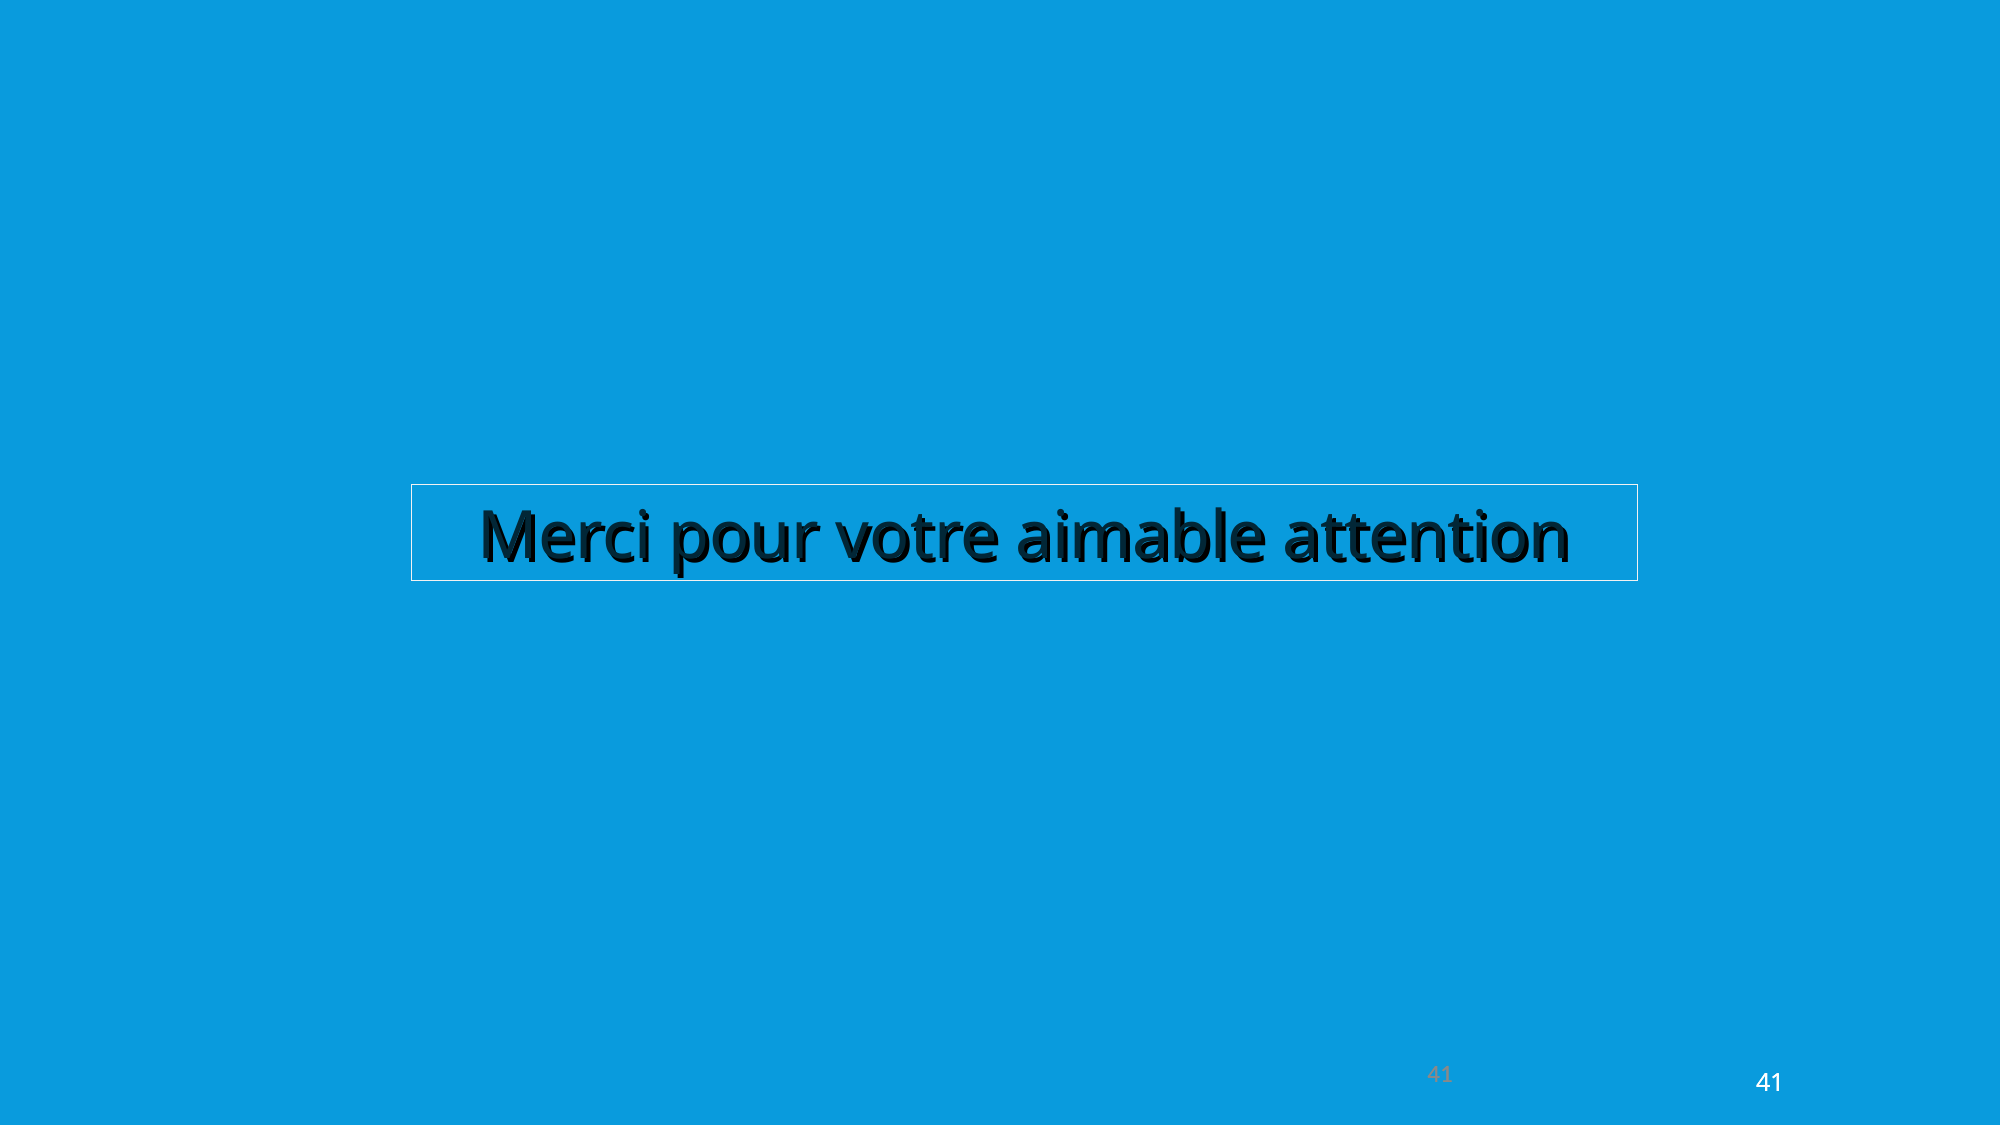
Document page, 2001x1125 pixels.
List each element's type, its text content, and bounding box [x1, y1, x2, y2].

text_box [1412, 1042, 1904, 1114]
text_box Merci pour votre aimable attention [411, 484, 1638, 581]
